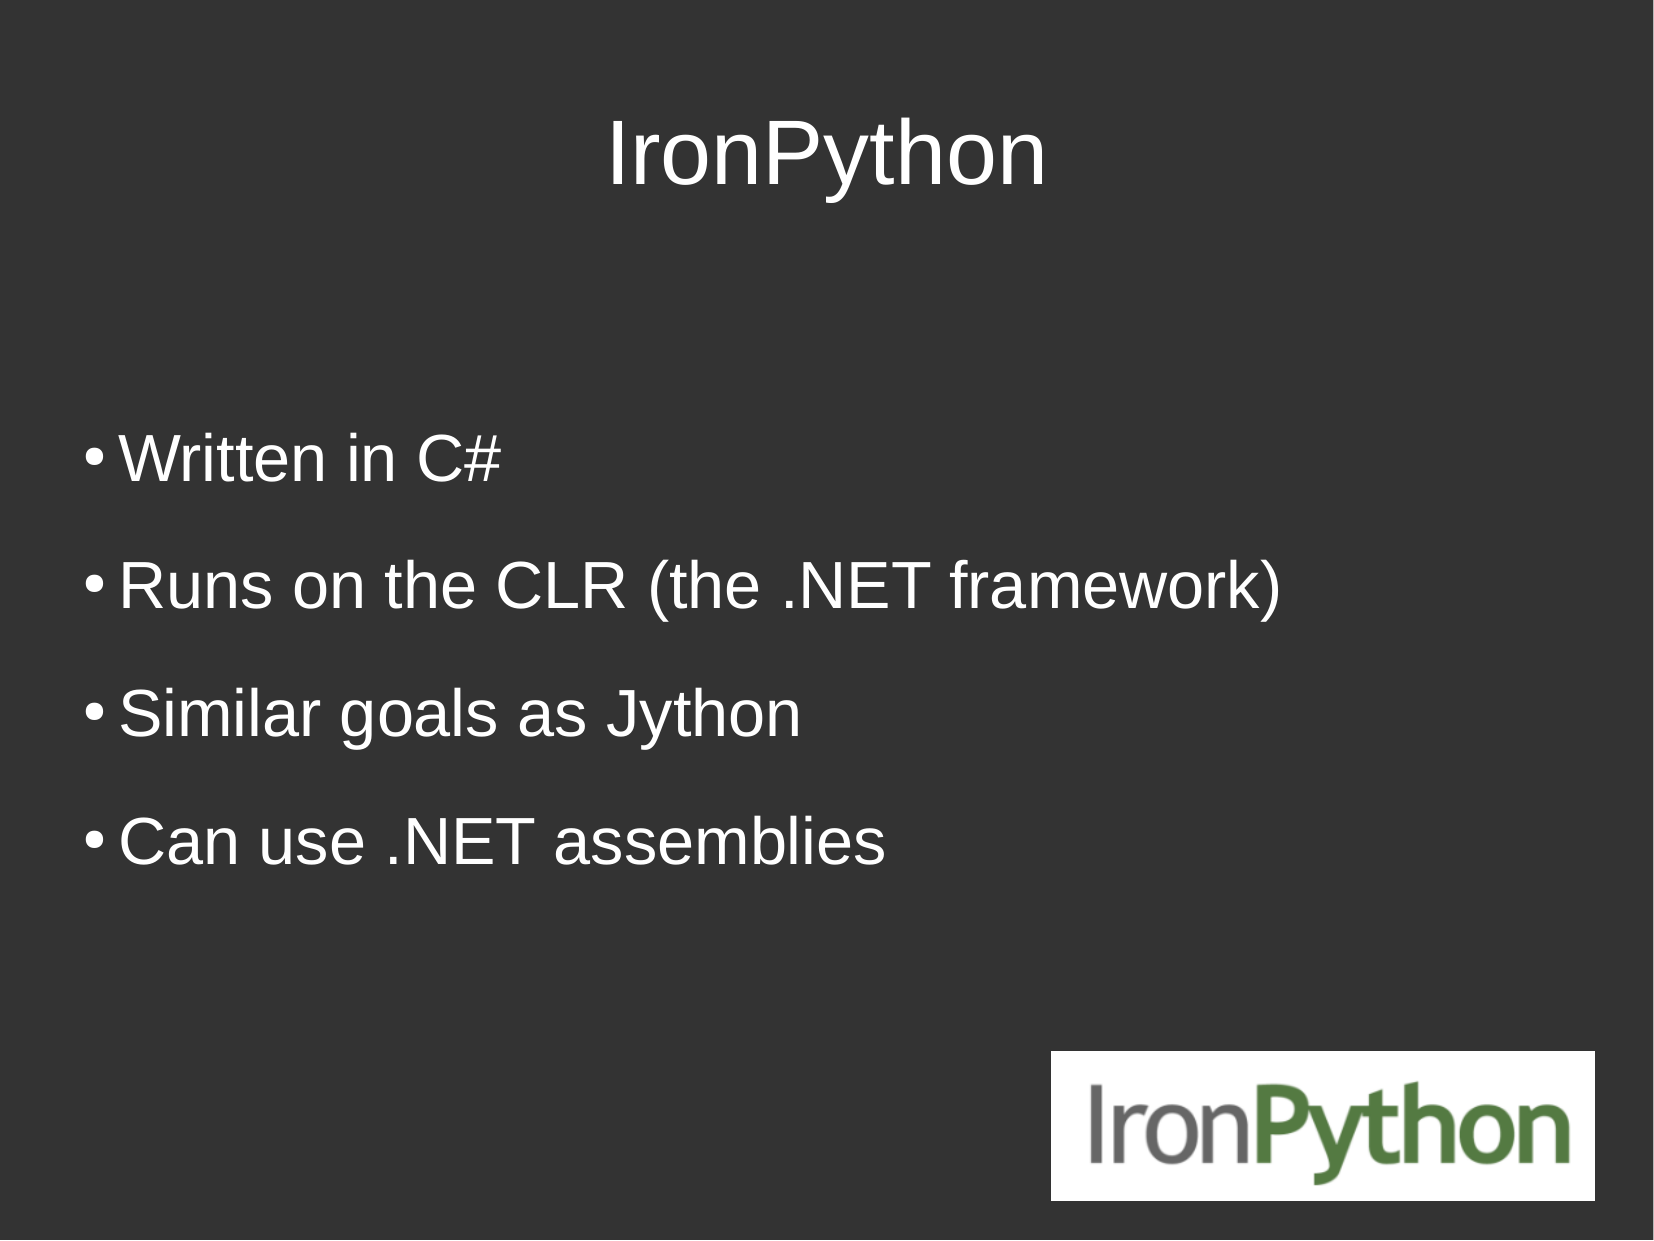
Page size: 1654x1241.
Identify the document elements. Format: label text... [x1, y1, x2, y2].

subtitle Written in C# Runs on the CLR (the .NET framework) Similar goals as Jython Can use .NET assemblies [82, 290, 1571, 1010]
title IronPython [82, 49, 1571, 257]
picture [1051, 1051, 1595, 1201]
